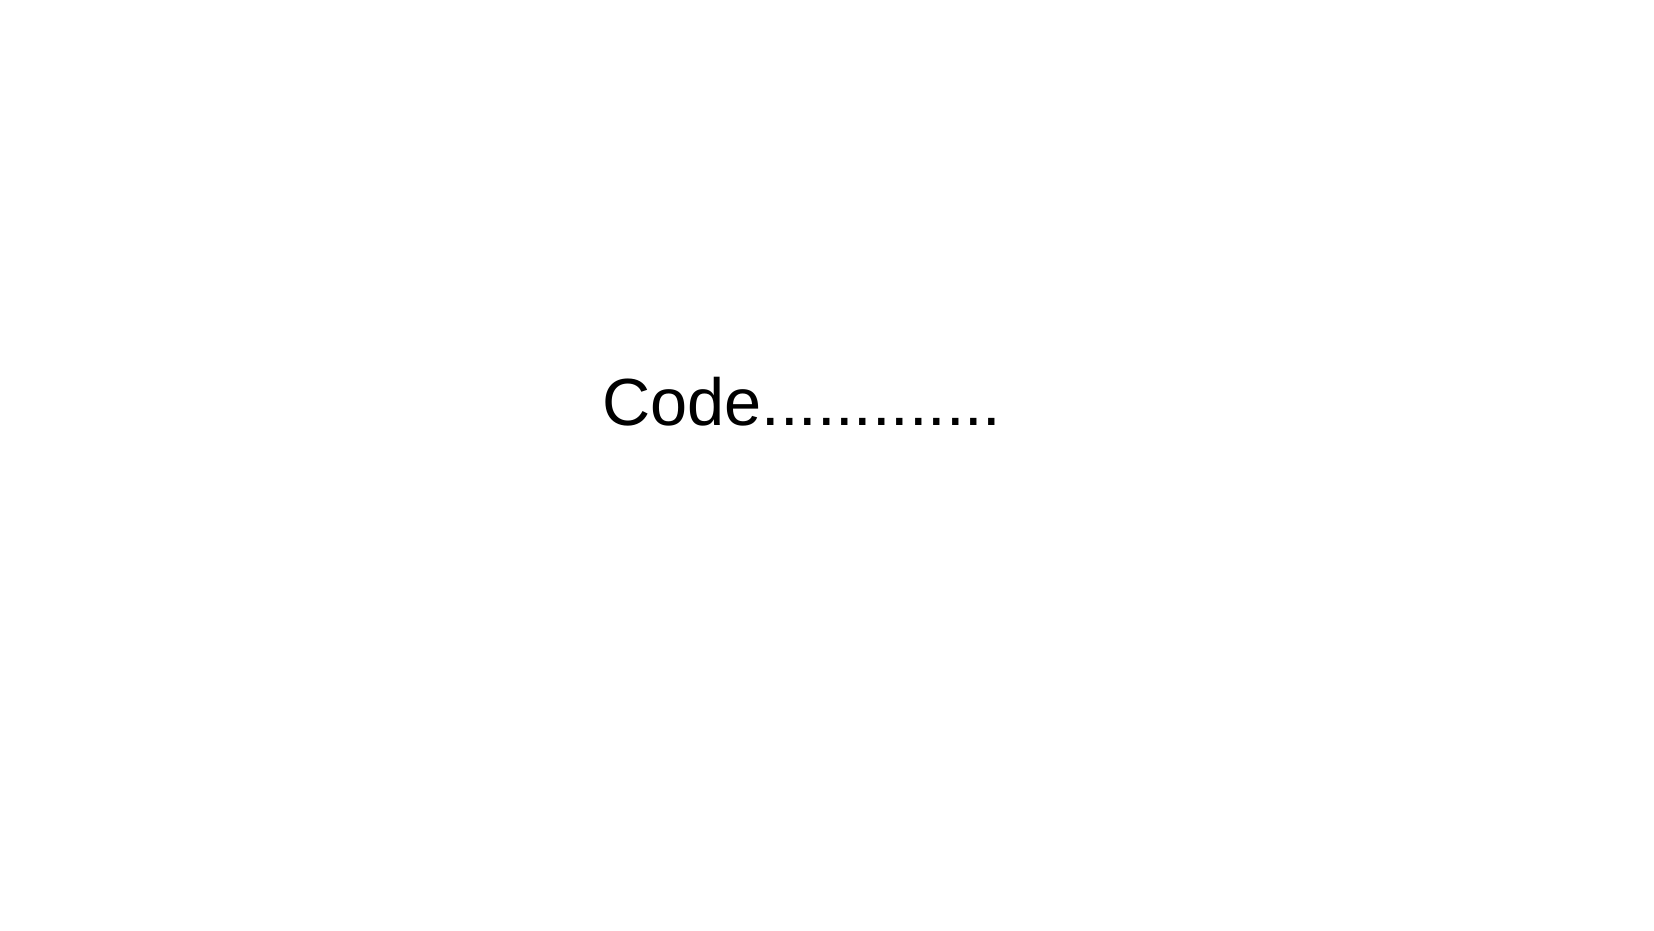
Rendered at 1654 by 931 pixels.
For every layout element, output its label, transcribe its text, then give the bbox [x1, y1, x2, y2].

list Code............. [531, 365, 1571, 827]
